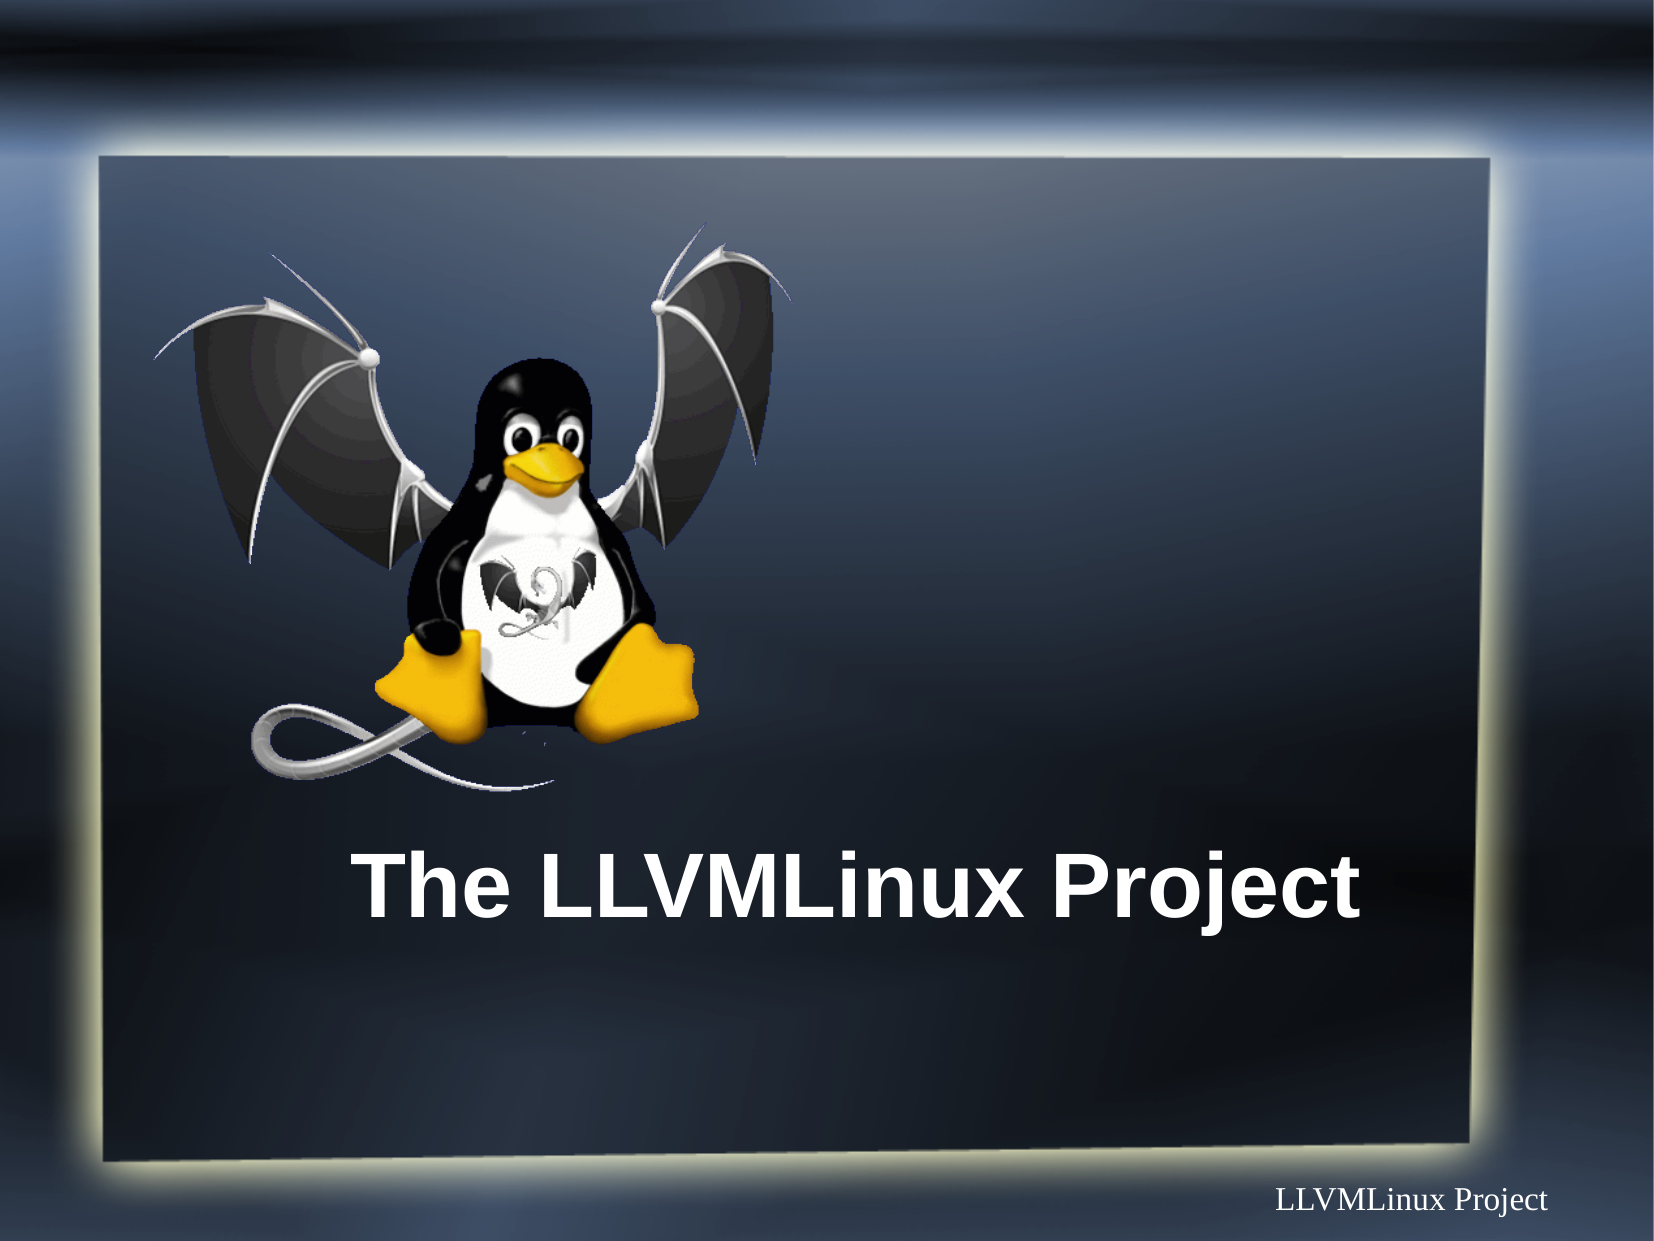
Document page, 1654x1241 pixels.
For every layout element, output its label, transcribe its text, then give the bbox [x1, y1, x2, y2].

title The LLVMLinux Project [324, 797, 1388, 975]
picture [0, 0, 1654, 1241]
